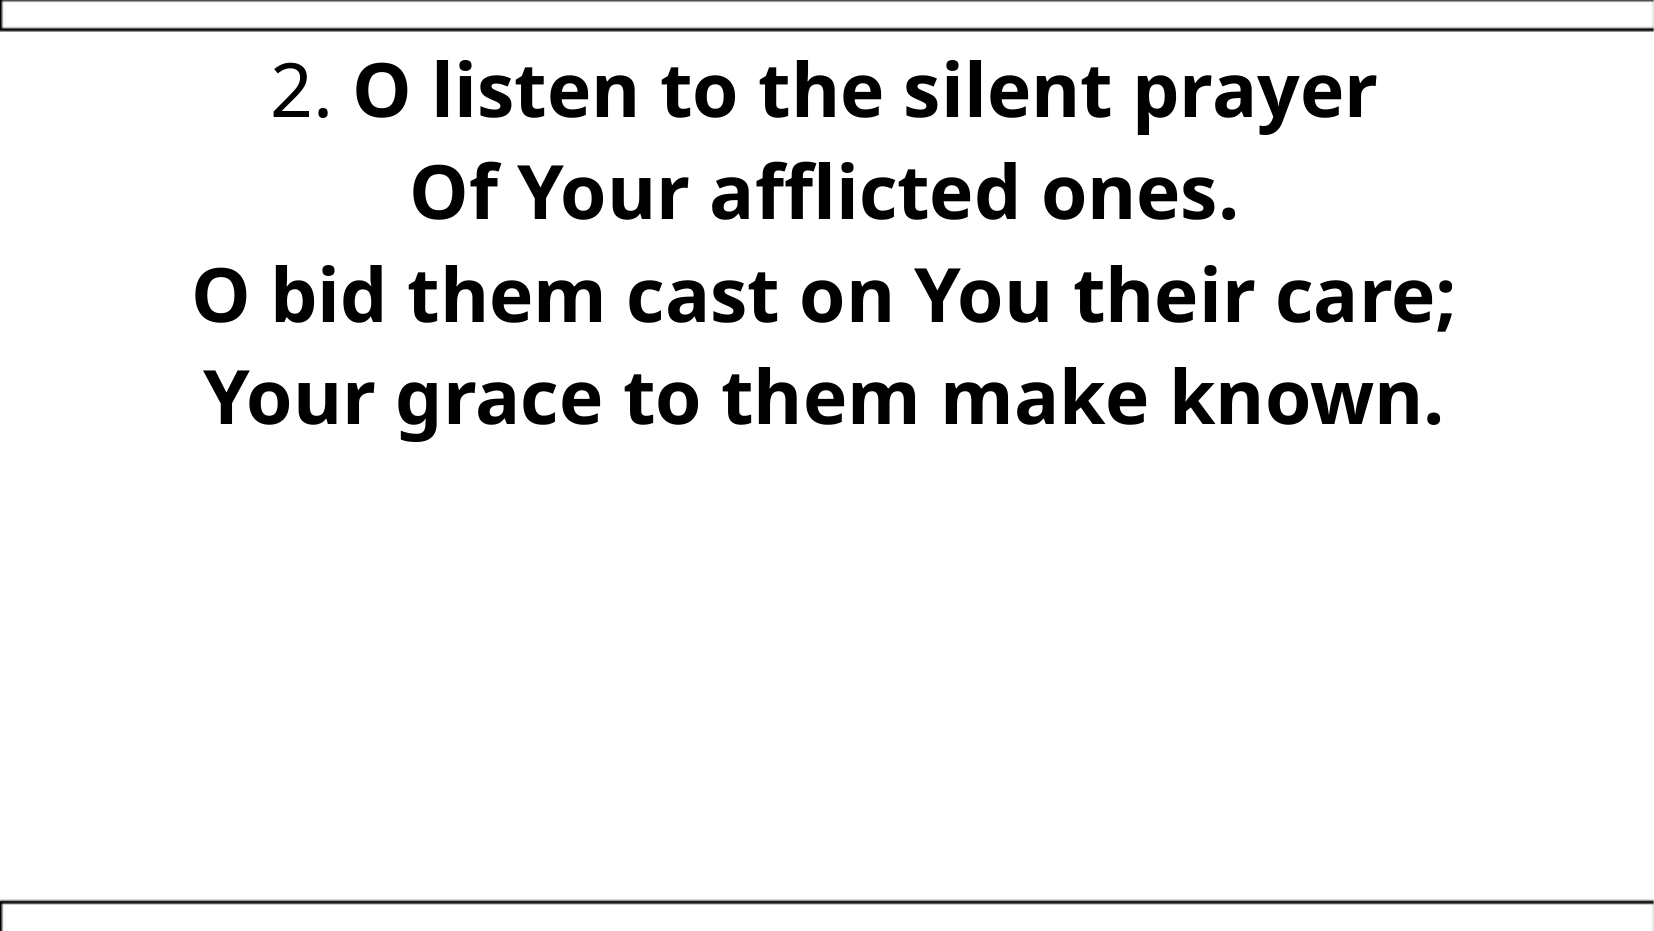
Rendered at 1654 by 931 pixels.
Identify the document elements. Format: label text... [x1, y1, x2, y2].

text_box 2. O listen to the silent prayer Of Your afflicted ones. O bid them cast on You their care; Your grace to them make known. [90, 30, 1561, 445]
picture [0, 0, 1654, 931]
